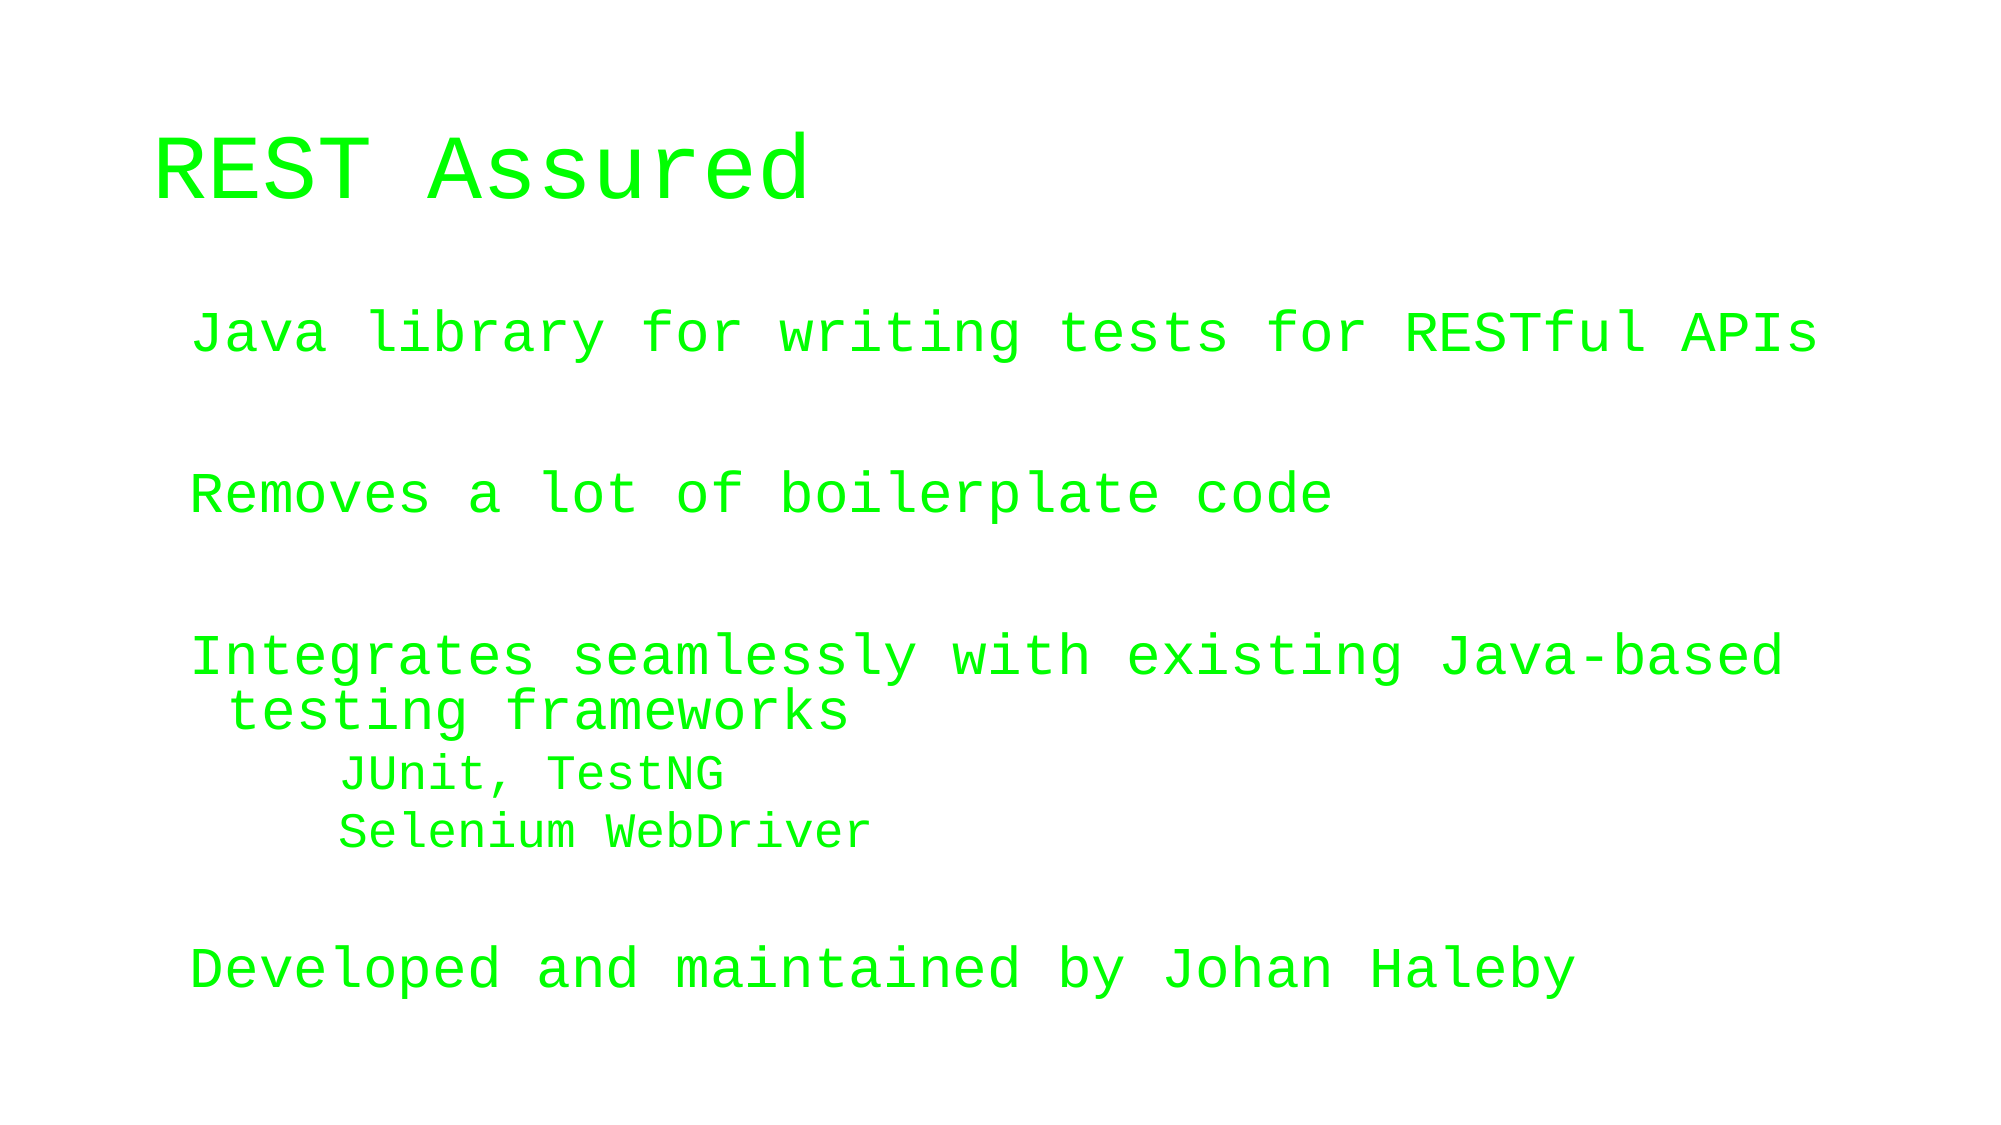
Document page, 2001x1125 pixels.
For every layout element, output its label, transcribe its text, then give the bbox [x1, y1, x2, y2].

title REST Assured [137, 59, 1863, 278]
list Java library for writing tests for RESTful APIs Removes a lot of boilerplate code Integrates seamlessly with existing Java-based testing frameworks JUnit, TestNG Selenium WebDriver Developed and maintained by Johan Haleby [137, 299, 1863, 1014]
